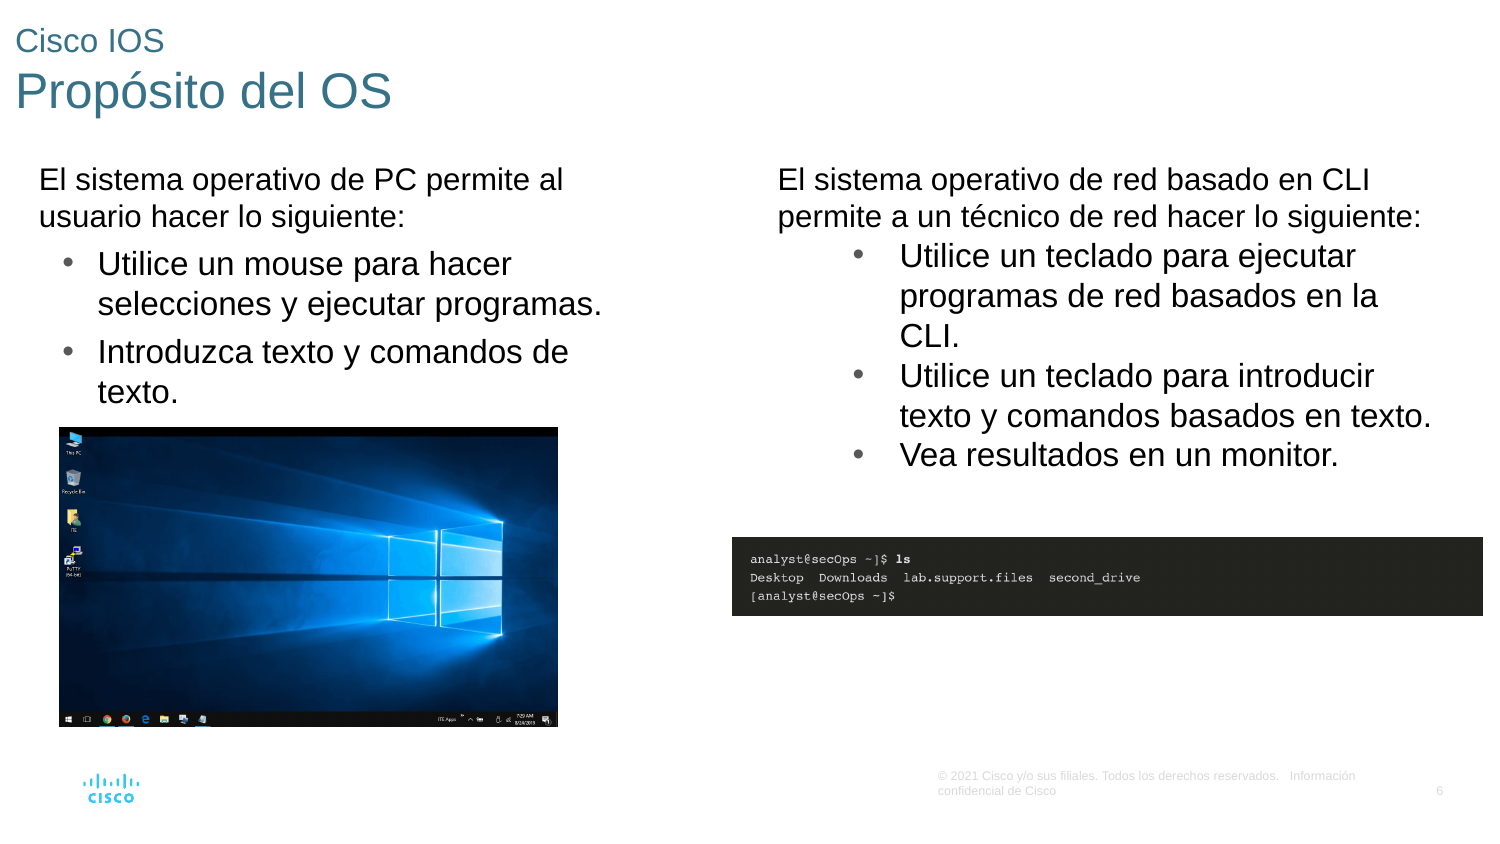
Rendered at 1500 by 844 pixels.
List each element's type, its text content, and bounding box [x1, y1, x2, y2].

picture [732, 537, 1483, 616]
picture [59, 427, 558, 727]
text_box El sistema operativo de red basado en CLI permite a un técnico de red hacer lo siguiente: Utilice un teclado para ejecutar programas de red basados en la CLI. Utilice un teclado para introducir texto y comandos basados en texto. Vea resultados en un monitor. [762, 151, 1453, 521]
list El sistema operativo de PC permite al usuario hacer lo siguiente: Utilice un mouse para hacer selecciones y ejecutar programas. Introduzca texto y comandos de texto. Vea resultados en un monitor. [23, 151, 671, 417]
title Cisco IOS Propósito del OS [0, 6, 1500, 131]
